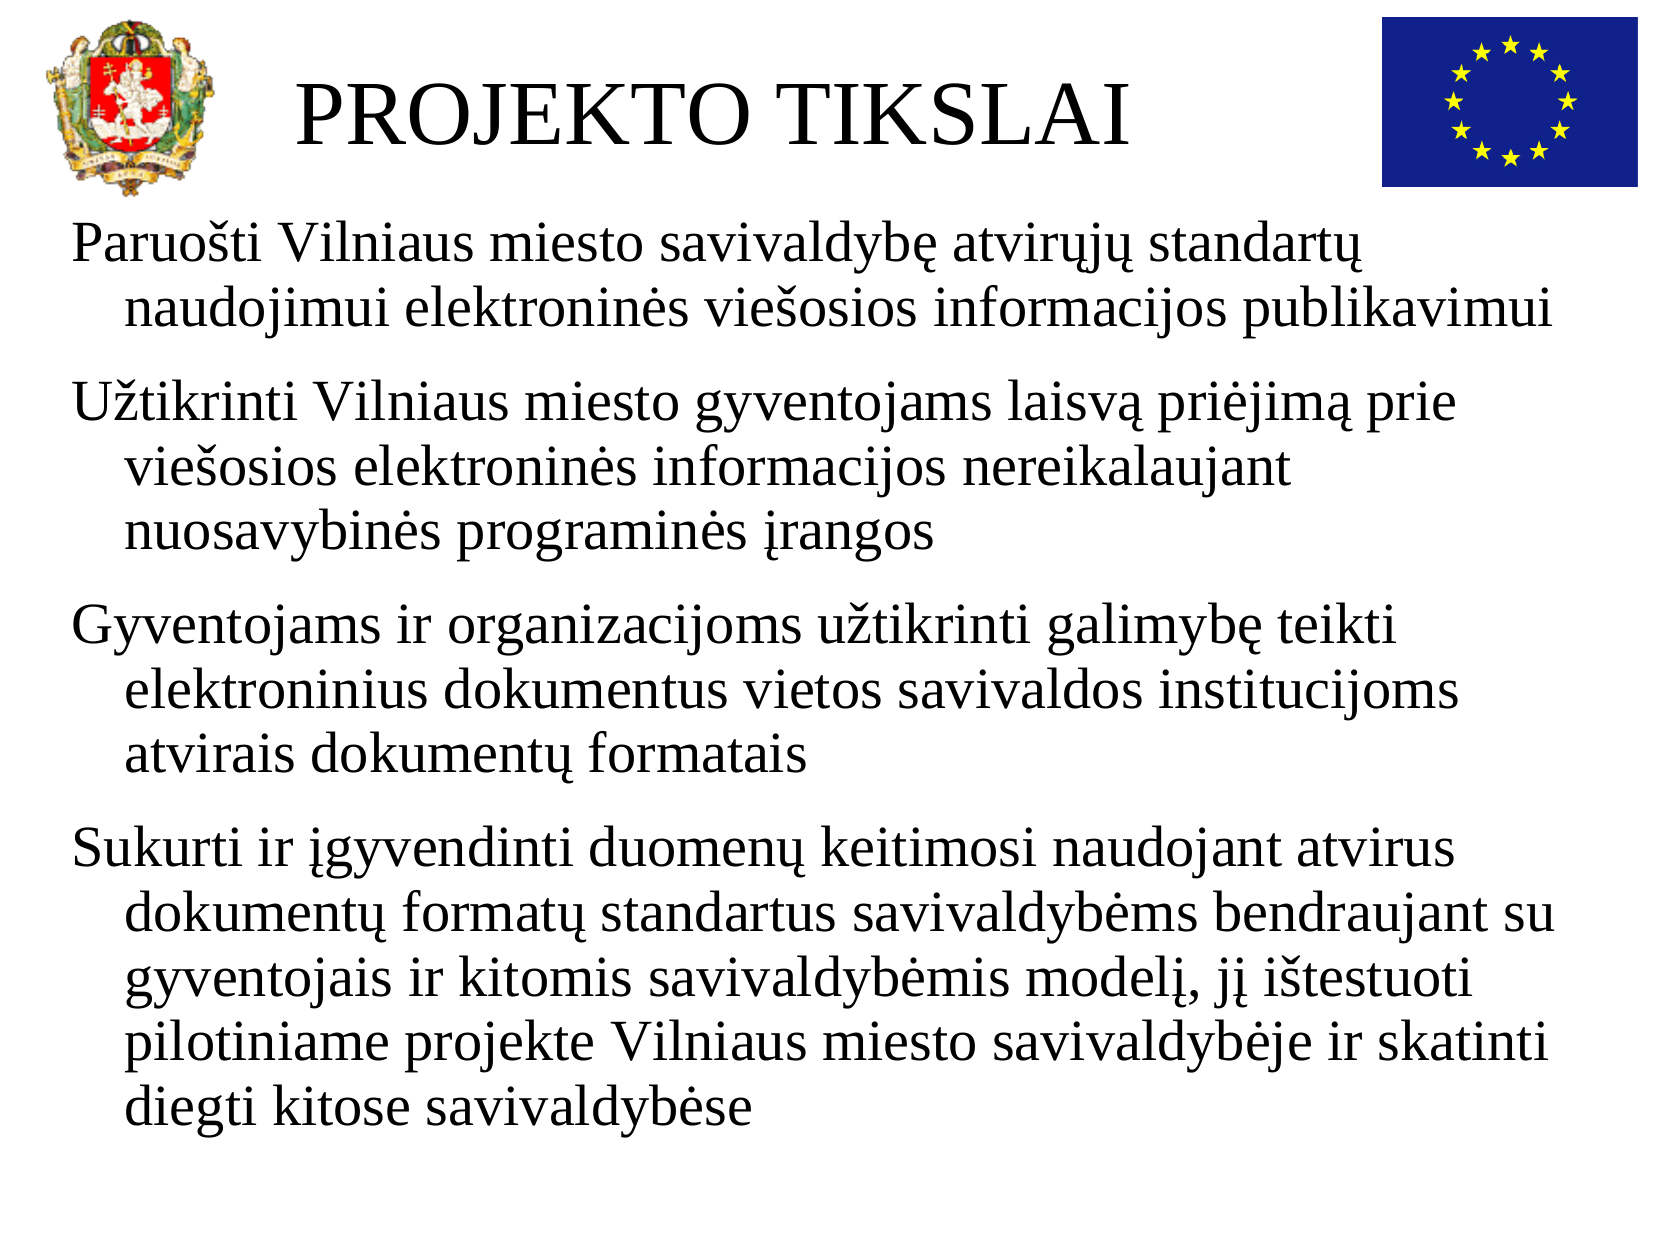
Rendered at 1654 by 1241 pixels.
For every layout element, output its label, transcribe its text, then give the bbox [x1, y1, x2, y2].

picture [0, 16, 271, 199]
title PROJEKTO TIKSLAI [63, 49, 1365, 178]
picture [1382, 17, 1638, 187]
list Paruošti Vilniaus miesto savivaldybę atvirųjų standartų naudojimui elektroninės viešosios informacijos publikavimui Užtikrinti Vilniaus miesto gyventojams laisvą priėjimą prie viešosios elektroninės informacijos nereikalaujant nuosavybinės programinės įrangos Gyventojams ir organizacijoms užtikrinti galimybę teikti elektroninius dokumentus vietos savivaldos institucijoms atvirais dokumentų formatais Sukurti ir įgyvendinti duomenų keitimosi naudojant atvirus dokumentų formatų standartus savivaldybėms bendraujant su gyventojais ir kitomis savivaldybėmis modelį, jį ištestuoti pilotiniame projekte Vilniaus miesto savivaldybėje ir skatinti diegti kitose savivaldybėse [53, 209, 1619, 1138]
